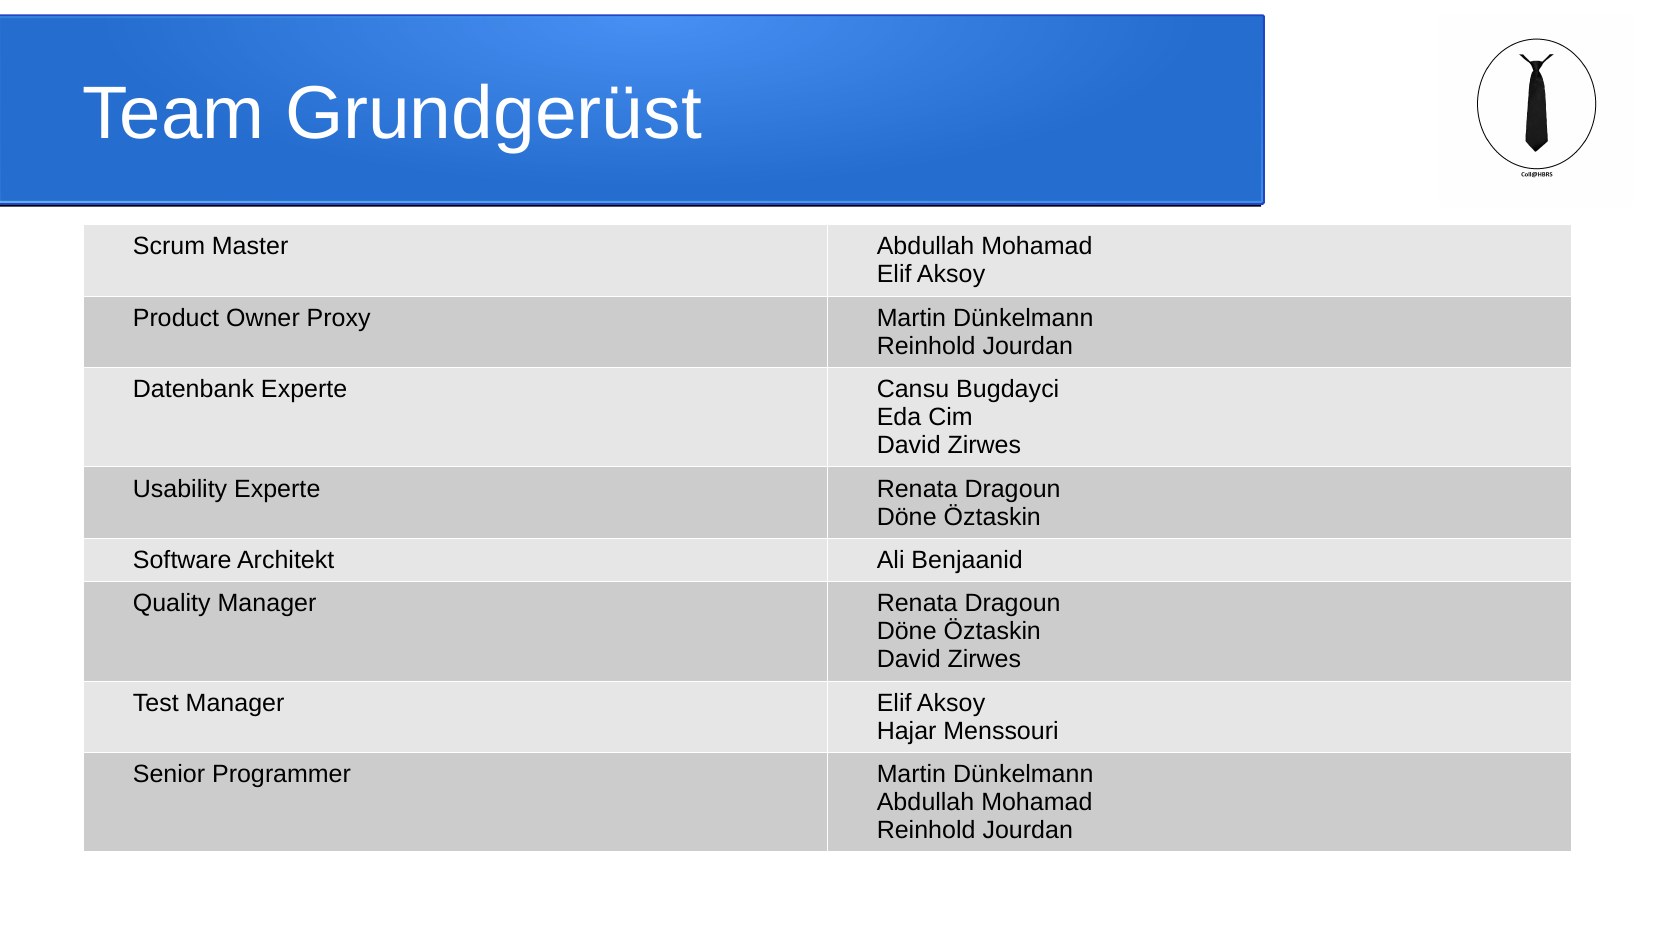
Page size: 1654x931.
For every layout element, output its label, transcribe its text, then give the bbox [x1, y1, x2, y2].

table_cell Test Manager [84, 682, 827, 752]
table_cell Ali Benjaanid [828, 539, 1571, 581]
table_cell Senior Programmer [84, 753, 827, 851]
table_cell Martin Dünkelmann Reinhold Jourdan [828, 297, 1571, 367]
table_cell Software Architekt [84, 539, 827, 581]
table_cell Usability Experte [84, 467, 827, 538]
table_cell Quality Manager [84, 582, 827, 681]
table_header Scrum Master [84, 225, 827, 296]
picture [1439, 14, 1633, 207]
table_cell Renata Dragoun Döne Öztaskin David Zirwes [828, 582, 1571, 681]
title Team Grundgerüst [82, 35, 1235, 189]
table_cell Cansu Bugdayci Eda Cim David Zirwes [828, 368, 1571, 466]
table_cell Elif Aksoy Hajar Menssouri [828, 682, 1571, 752]
table_cell Renata Dragoun Döne Öztaskin [828, 467, 1571, 538]
table_cell Product Owner Proxy [84, 297, 827, 367]
table_cell Datenbank Experte [84, 368, 827, 466]
table_header Abdullah Mohamad Elif Aksoy [828, 225, 1571, 296]
table_cell Martin Dünkelmann Abdullah Mohamad Reinhold Jourdan [828, 753, 1571, 851]
